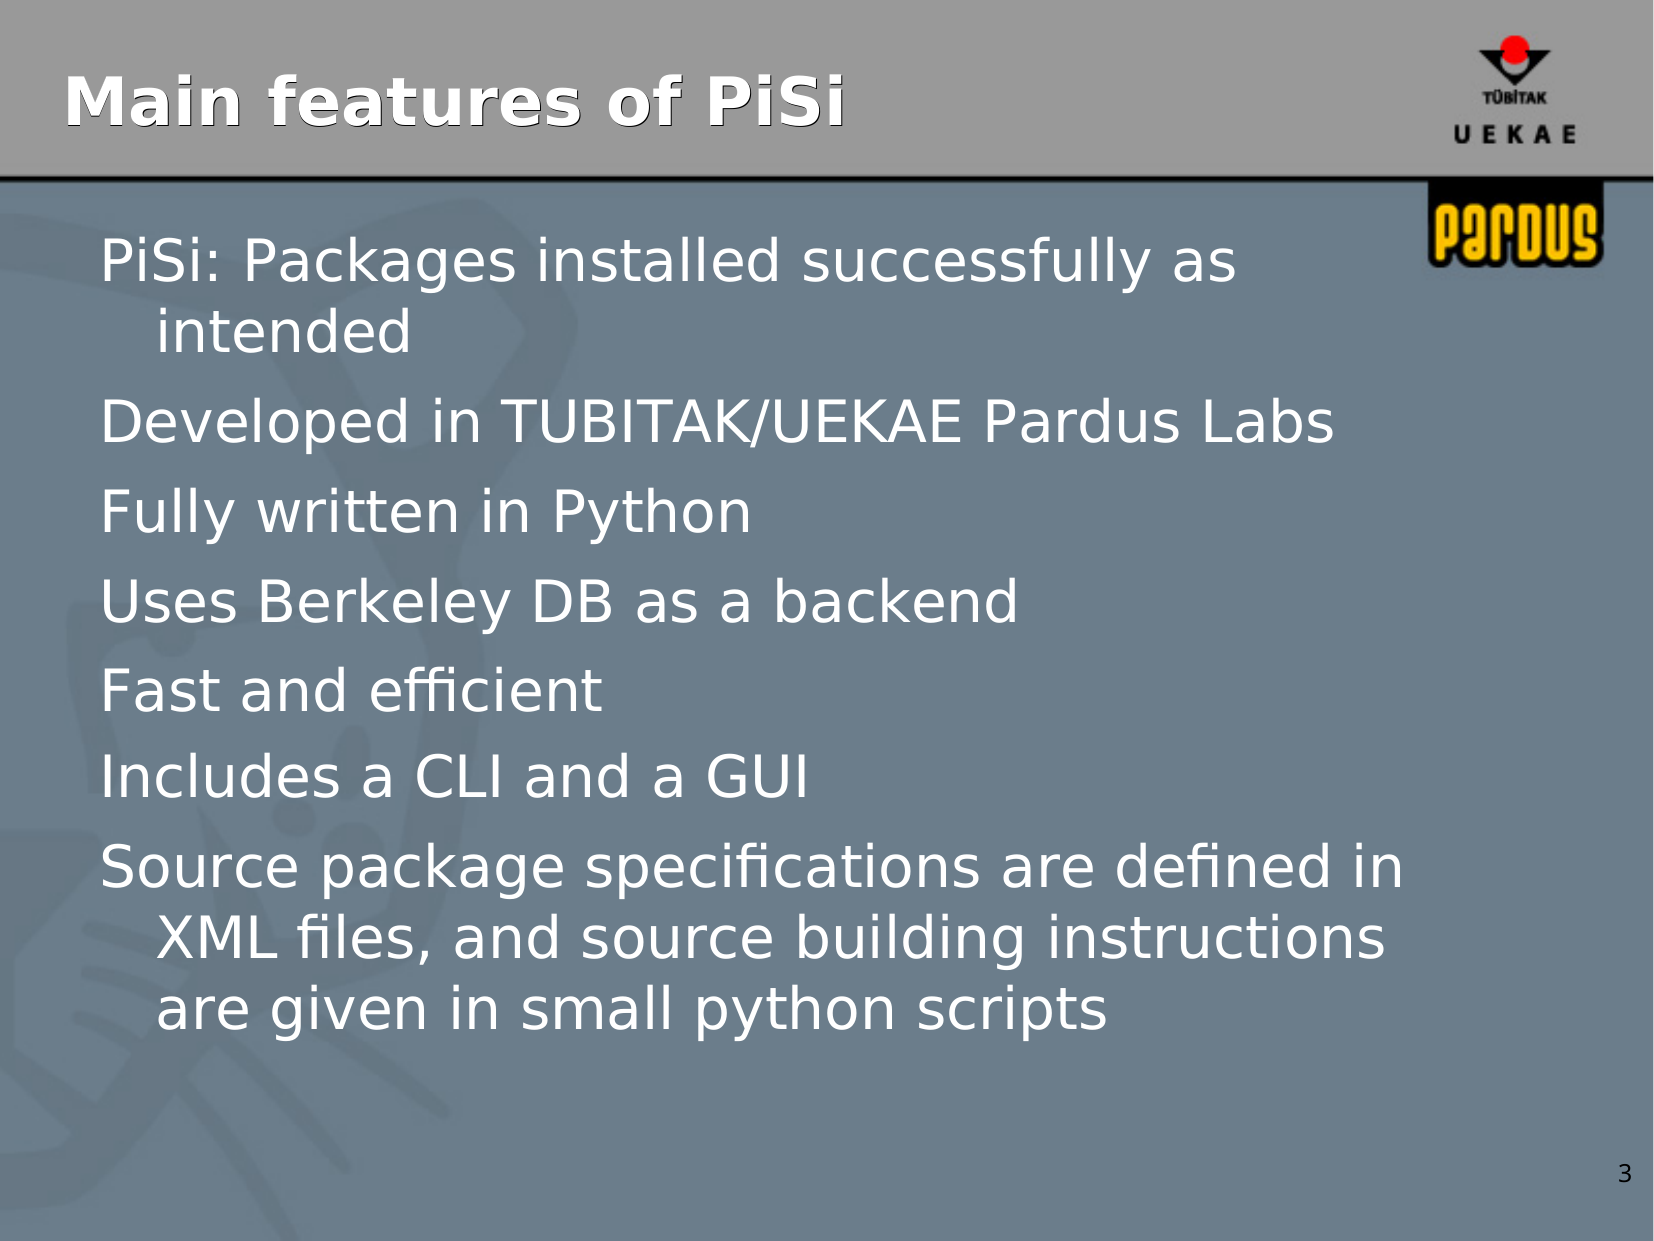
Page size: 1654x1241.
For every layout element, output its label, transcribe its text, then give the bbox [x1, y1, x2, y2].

title Main features of PiSi [47, 43, 1460, 158]
picture [0, 0, 1654, 1241]
list PiSi: Packages installed successfully as intended Developed in TUBITAK/UEKAE Pardus Labs Fully written in Python Uses Berkeley DB as a backend Fast and efficient Includes a CLI and a GUI Source package specifications are defined in XML files, and source building instructions are given in small python scripts [84, 216, 1509, 1048]
